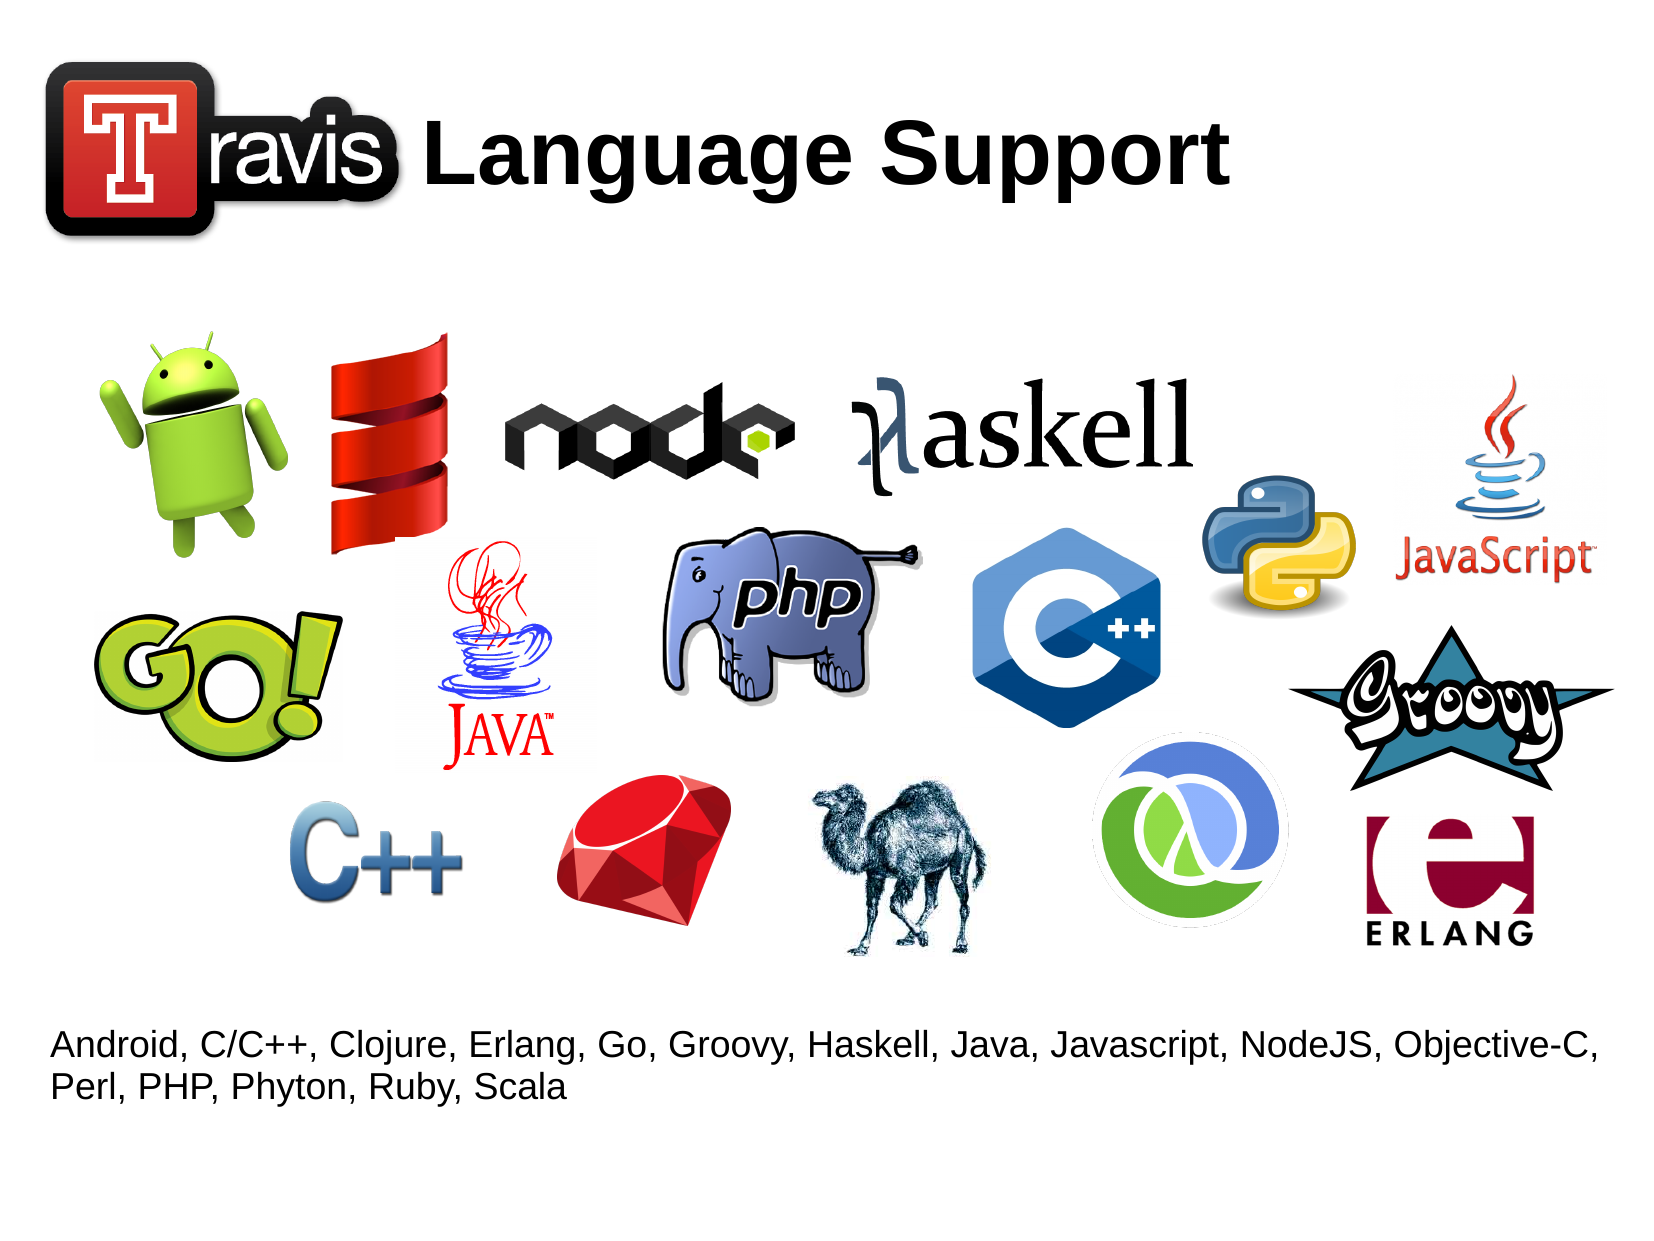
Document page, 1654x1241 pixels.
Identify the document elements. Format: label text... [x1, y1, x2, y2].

picture [271, 330, 597, 945]
picture [489, 371, 804, 500]
picture [779, 776, 994, 957]
picture [94, 611, 343, 762]
picture [1092, 625, 1619, 928]
text_box Android, C/C++, Clojure, Erlang, Go, Groovy, Haskell, Java, Javascript, NodeJS, Objective-C, Perl, PHP, Phyton, Ruby, Scala [35, 1015, 1630, 1115]
picture [94, 323, 297, 567]
picture [961, 507, 1182, 728]
picture [1364, 814, 1536, 949]
picture [41, 58, 407, 245]
picture [646, 501, 928, 731]
picture [1393, 374, 1607, 585]
title Language Support [82, 49, 1571, 257]
picture [557, 775, 731, 926]
picture [850, 377, 1366, 623]
